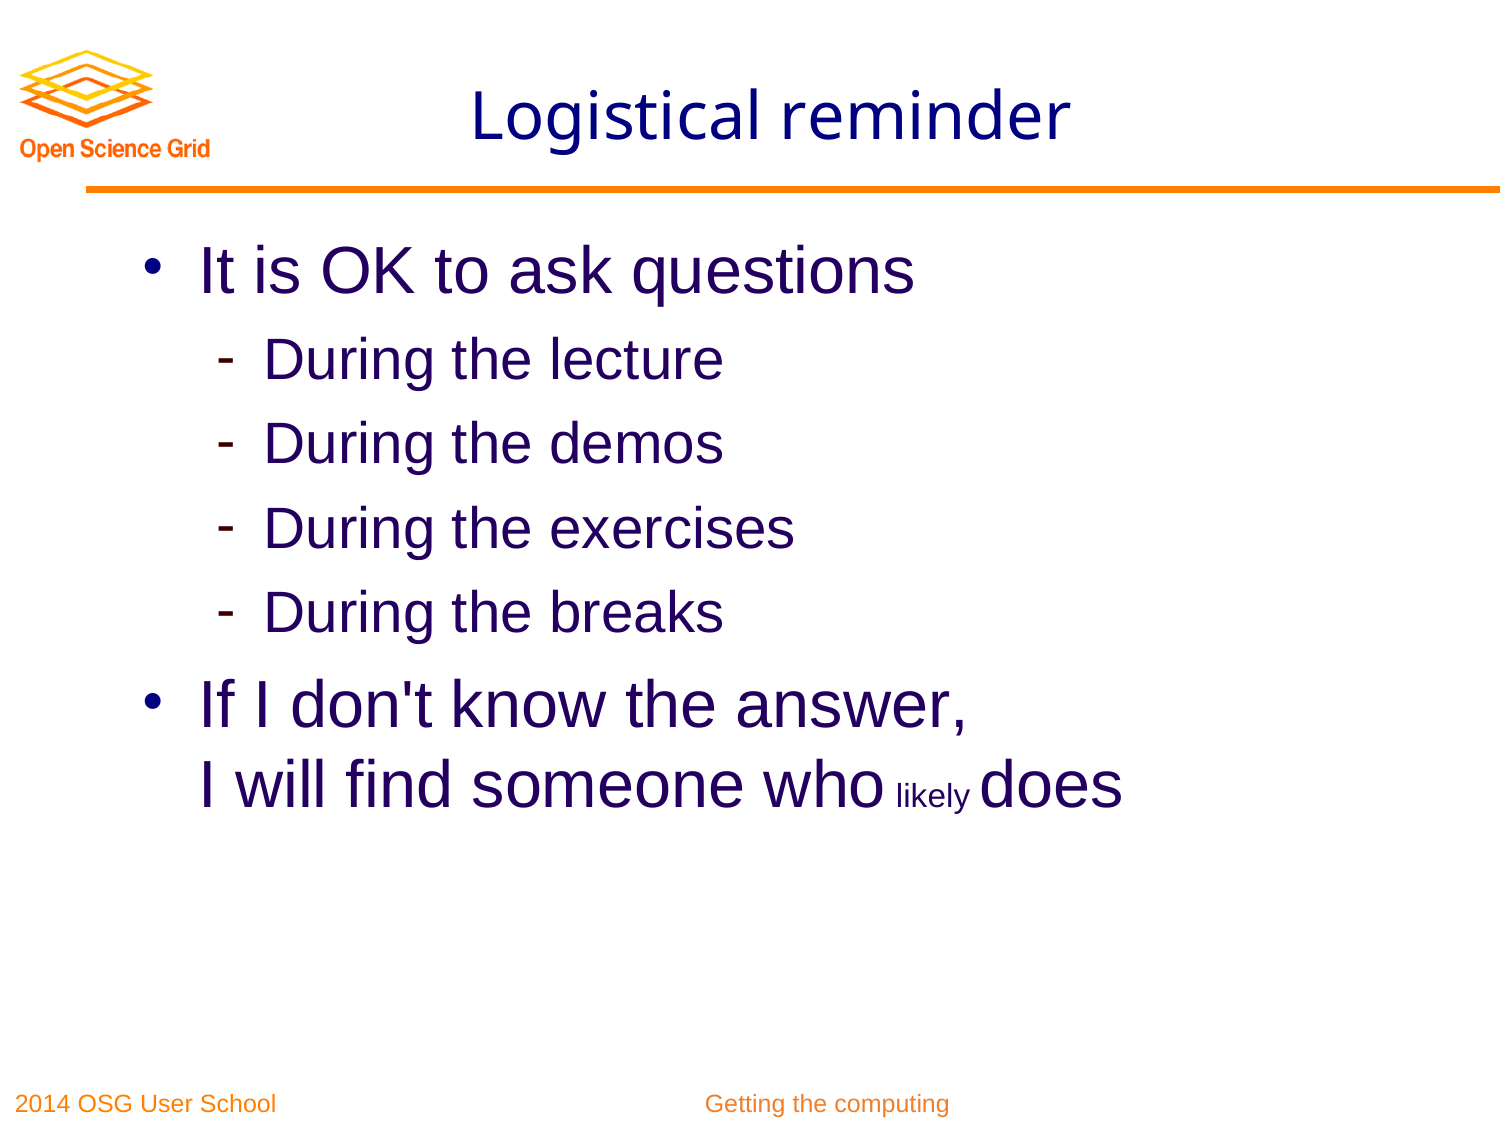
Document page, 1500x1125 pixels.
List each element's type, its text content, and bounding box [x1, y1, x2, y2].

title Logistical reminder [201, 18, 1342, 207]
picture [0, 27, 201, 179]
list It is OK to ask questions During the lecture During the demos During the exercises During the breaks If I don't know the answer, I will find someone who likely does [127, 218, 1403, 962]
